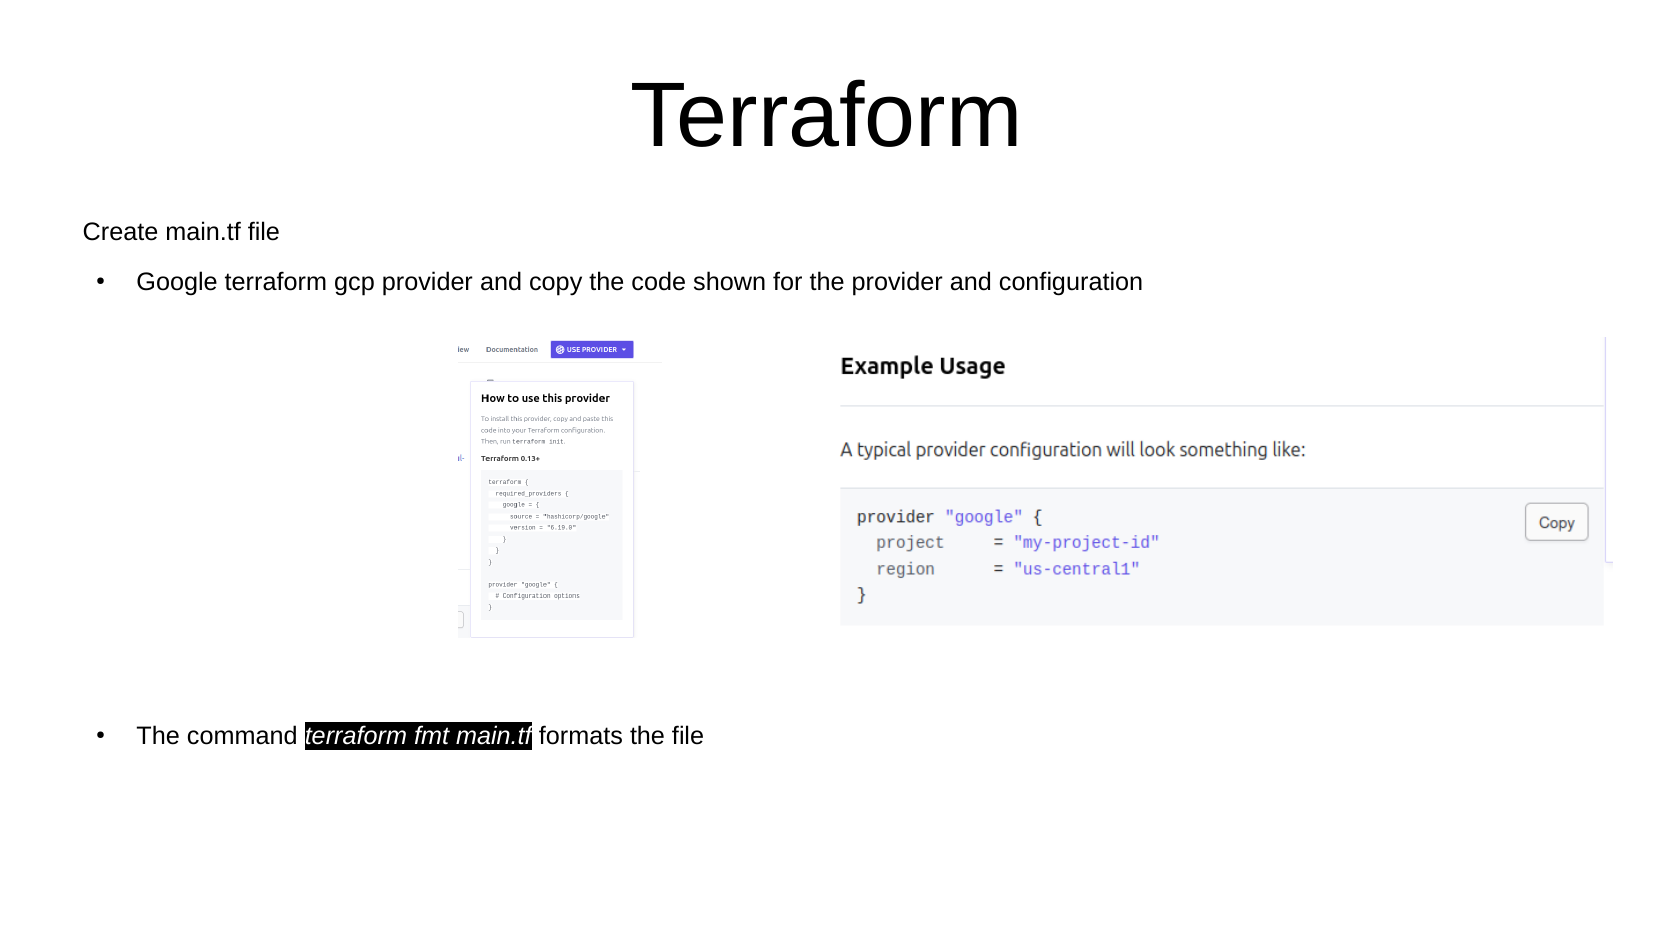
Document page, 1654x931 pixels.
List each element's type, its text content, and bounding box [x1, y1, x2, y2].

list Create main.tf file Google terraform gcp provider and copy the code shown for the provider and configuration The command terraform fmt main.tf formats the file [82, 217, 1571, 758]
picture [815, 337, 1613, 636]
title Terraform [82, 37, 1571, 193]
picture [458, 337, 662, 638]
